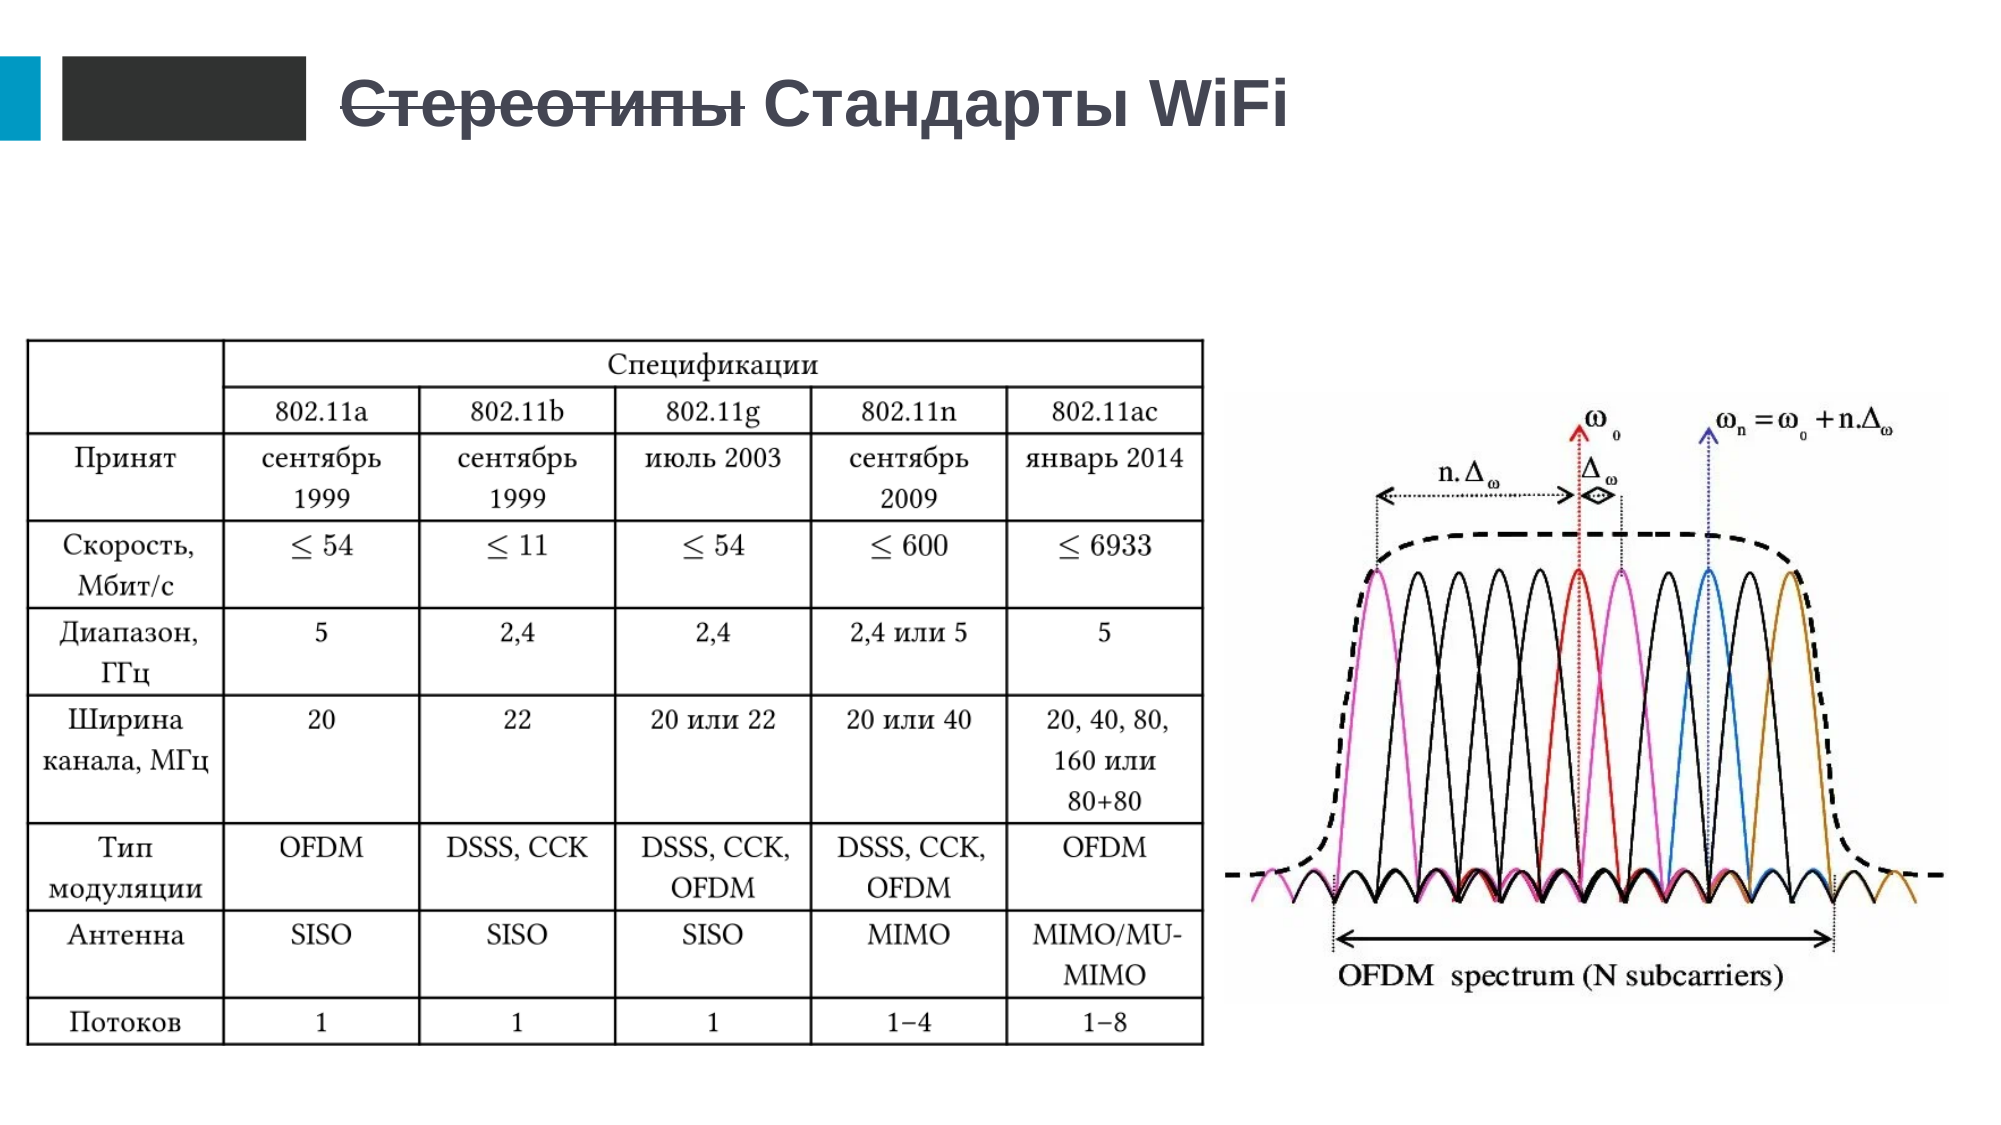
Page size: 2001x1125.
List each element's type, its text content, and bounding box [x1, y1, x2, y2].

text_box Стереотипы Стандарты WiFi [324, 52, 1305, 148]
text_box [62, 56, 307, 141]
picture [1224, 392, 1949, 1004]
text_box [0, 56, 41, 141]
picture [11, 324, 1223, 1063]
